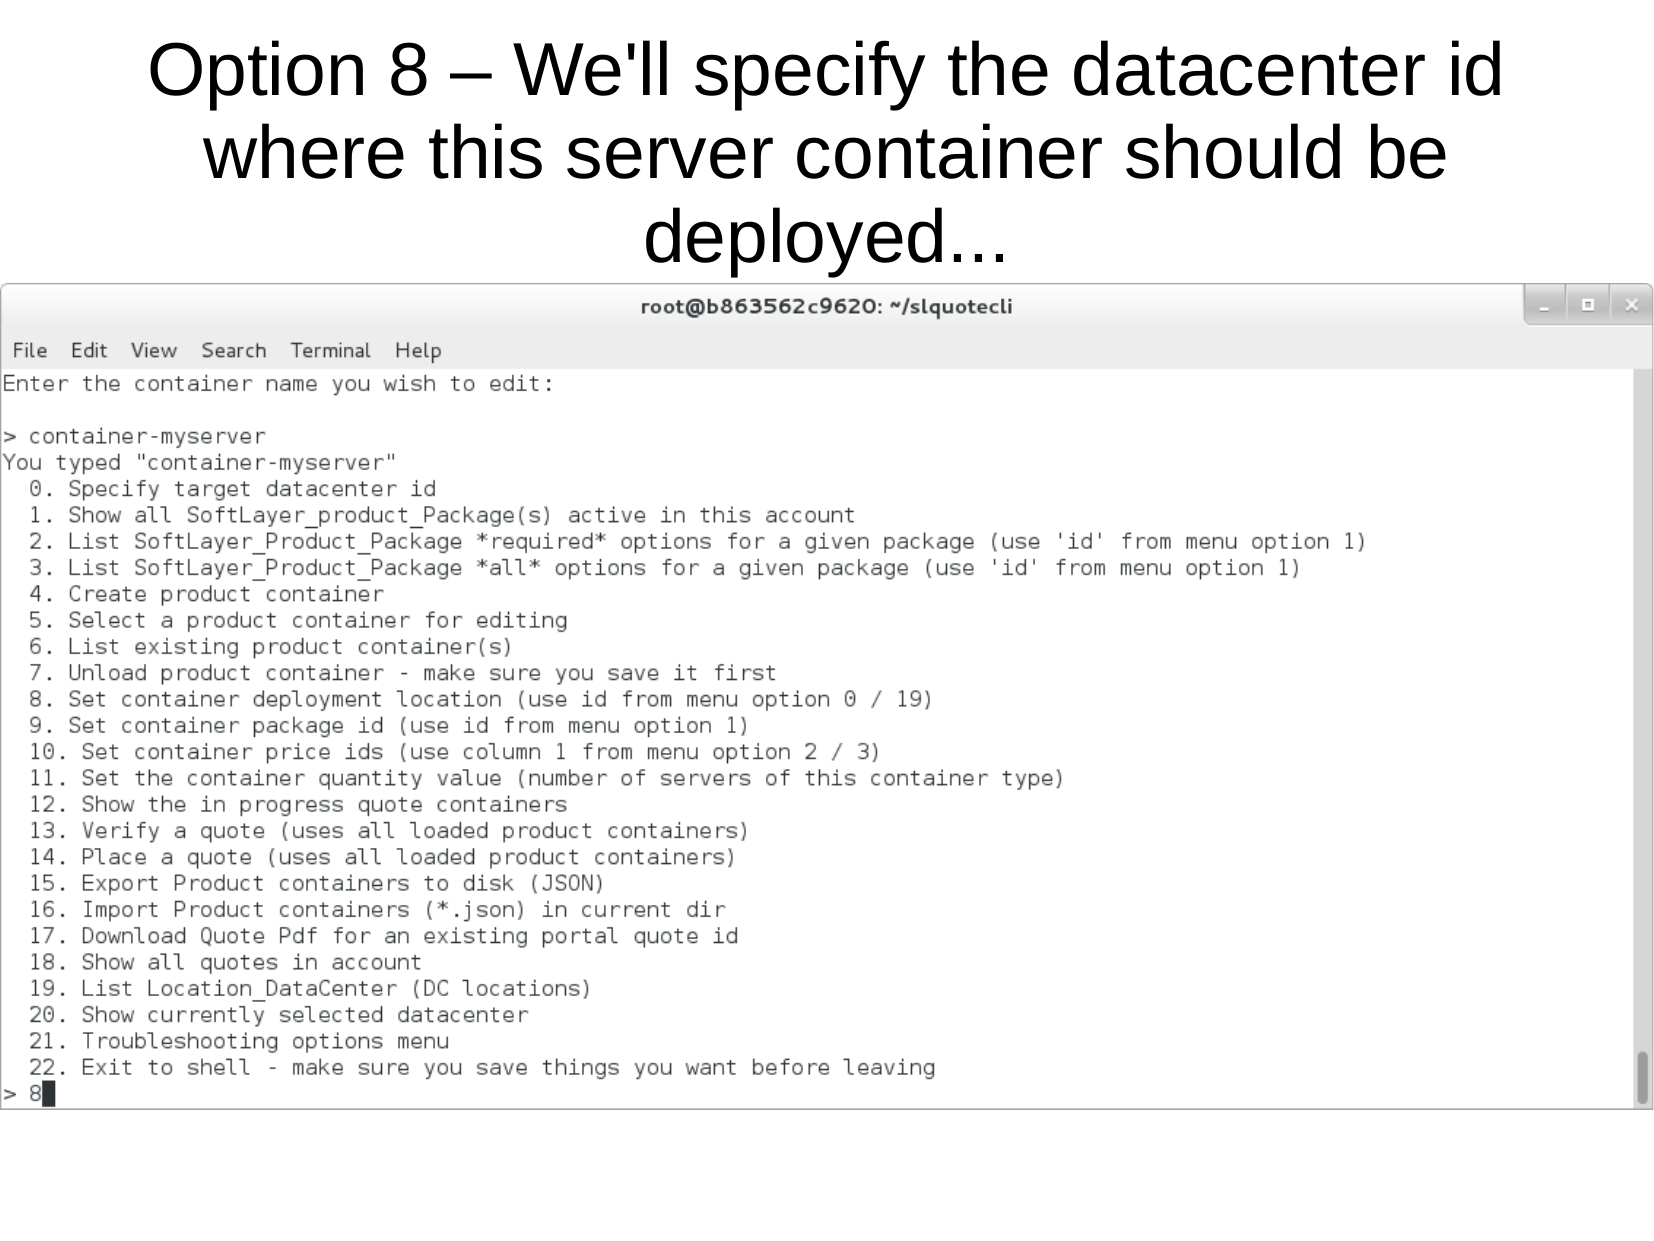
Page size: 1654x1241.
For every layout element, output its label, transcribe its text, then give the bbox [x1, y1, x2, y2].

picture [0, 283, 1654, 1111]
title Option 8 – We'll specify the datacenter id where this server container should be deployed... [82, 26, 1571, 279]
